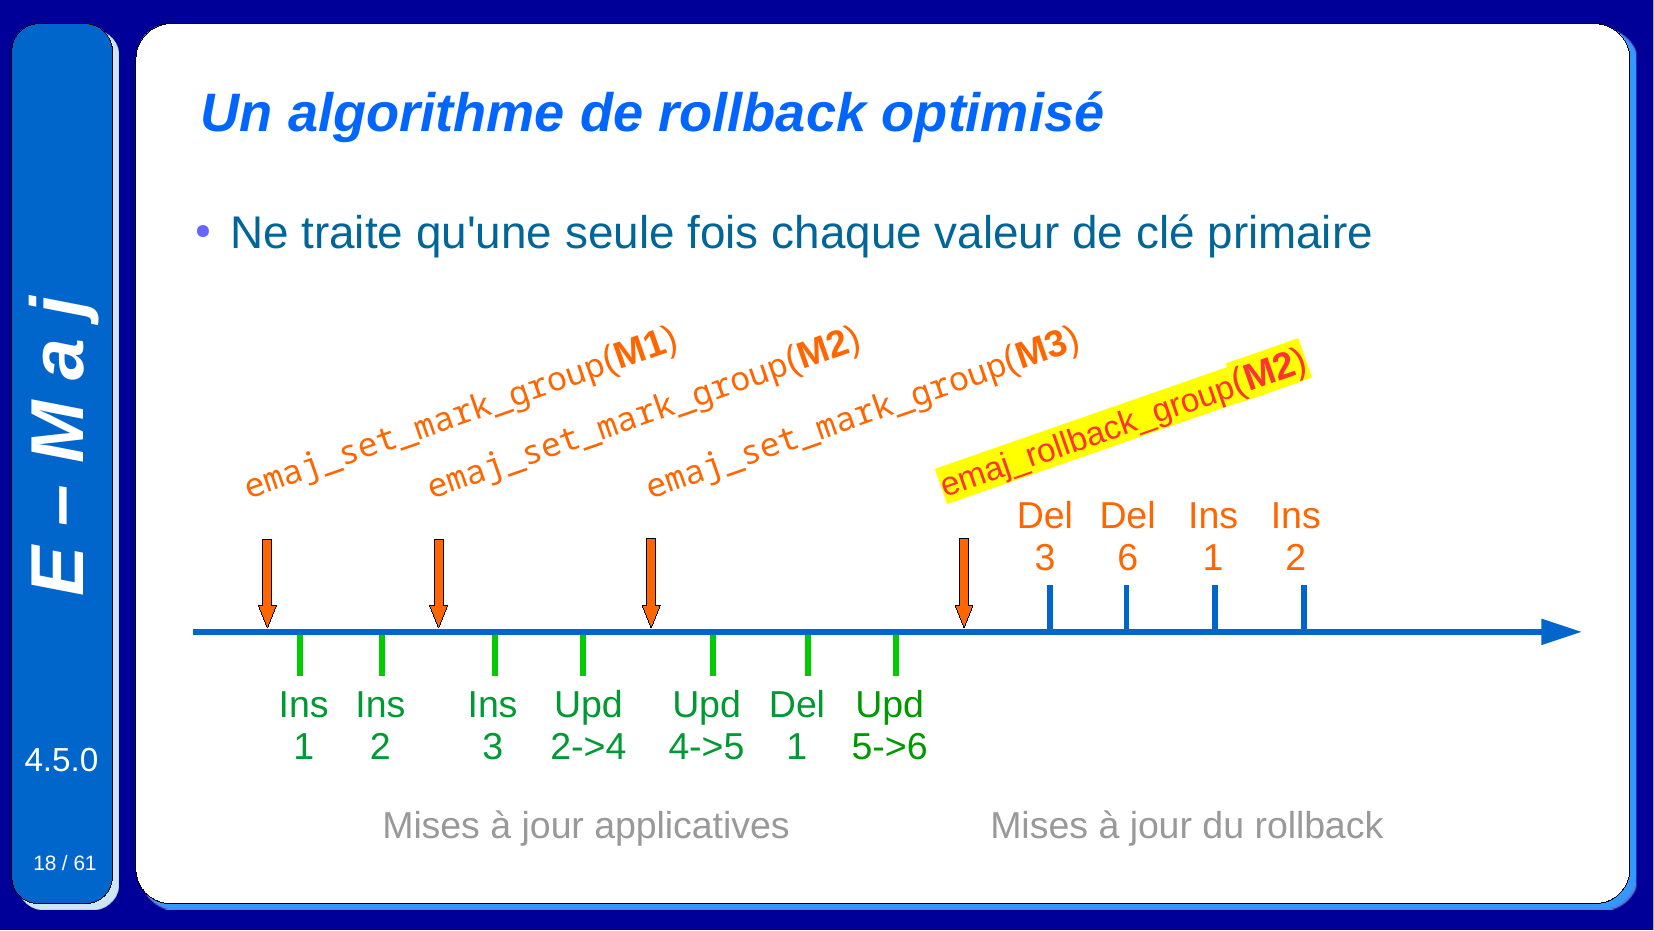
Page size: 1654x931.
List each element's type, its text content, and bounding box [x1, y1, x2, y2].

text_box Del 3 [1002, 487, 1084, 588]
title Un algorithme de rollback optimisé [200, 34, 1575, 191]
text_box [955, 538, 973, 628]
text_box Ins 2 [1256, 487, 1347, 588]
text_box [258, 539, 277, 628]
text_box [429, 539, 448, 628]
text_box Del 1 [779, 676, 836, 777]
text_box Upd 2->4 [535, 676, 653, 777]
text_box emaj_set_mark_group(M2) [403, 302, 887, 530]
text_box [642, 538, 661, 628]
text_box Mises à jour applicatives [367, 796, 805, 854]
text_box emaj_set_mark_group(M1) [220, 302, 700, 530]
text_box Ins 1 [1187, 487, 1256, 588]
text_box Upd 5->6 [836, 676, 962, 777]
text_box emaj_set_mark_group(M3) [622, 302, 1105, 530]
text_box Del 6 [1084, 487, 1187, 588]
text_box emaj_rollback_group(M2) [917, 313, 1369, 530]
text_box Upd 4->5 [653, 676, 779, 777]
text_box Ins 2 [340, 676, 432, 777]
list Ne traite qu'une seule fois chaque valeur de clé primaire [177, 206, 1587, 827]
text_box Ins 1 [263, 676, 340, 777]
text_box Mises à jour du rollback [975, 796, 1399, 854]
text_box Ins 3 [452, 676, 535, 777]
